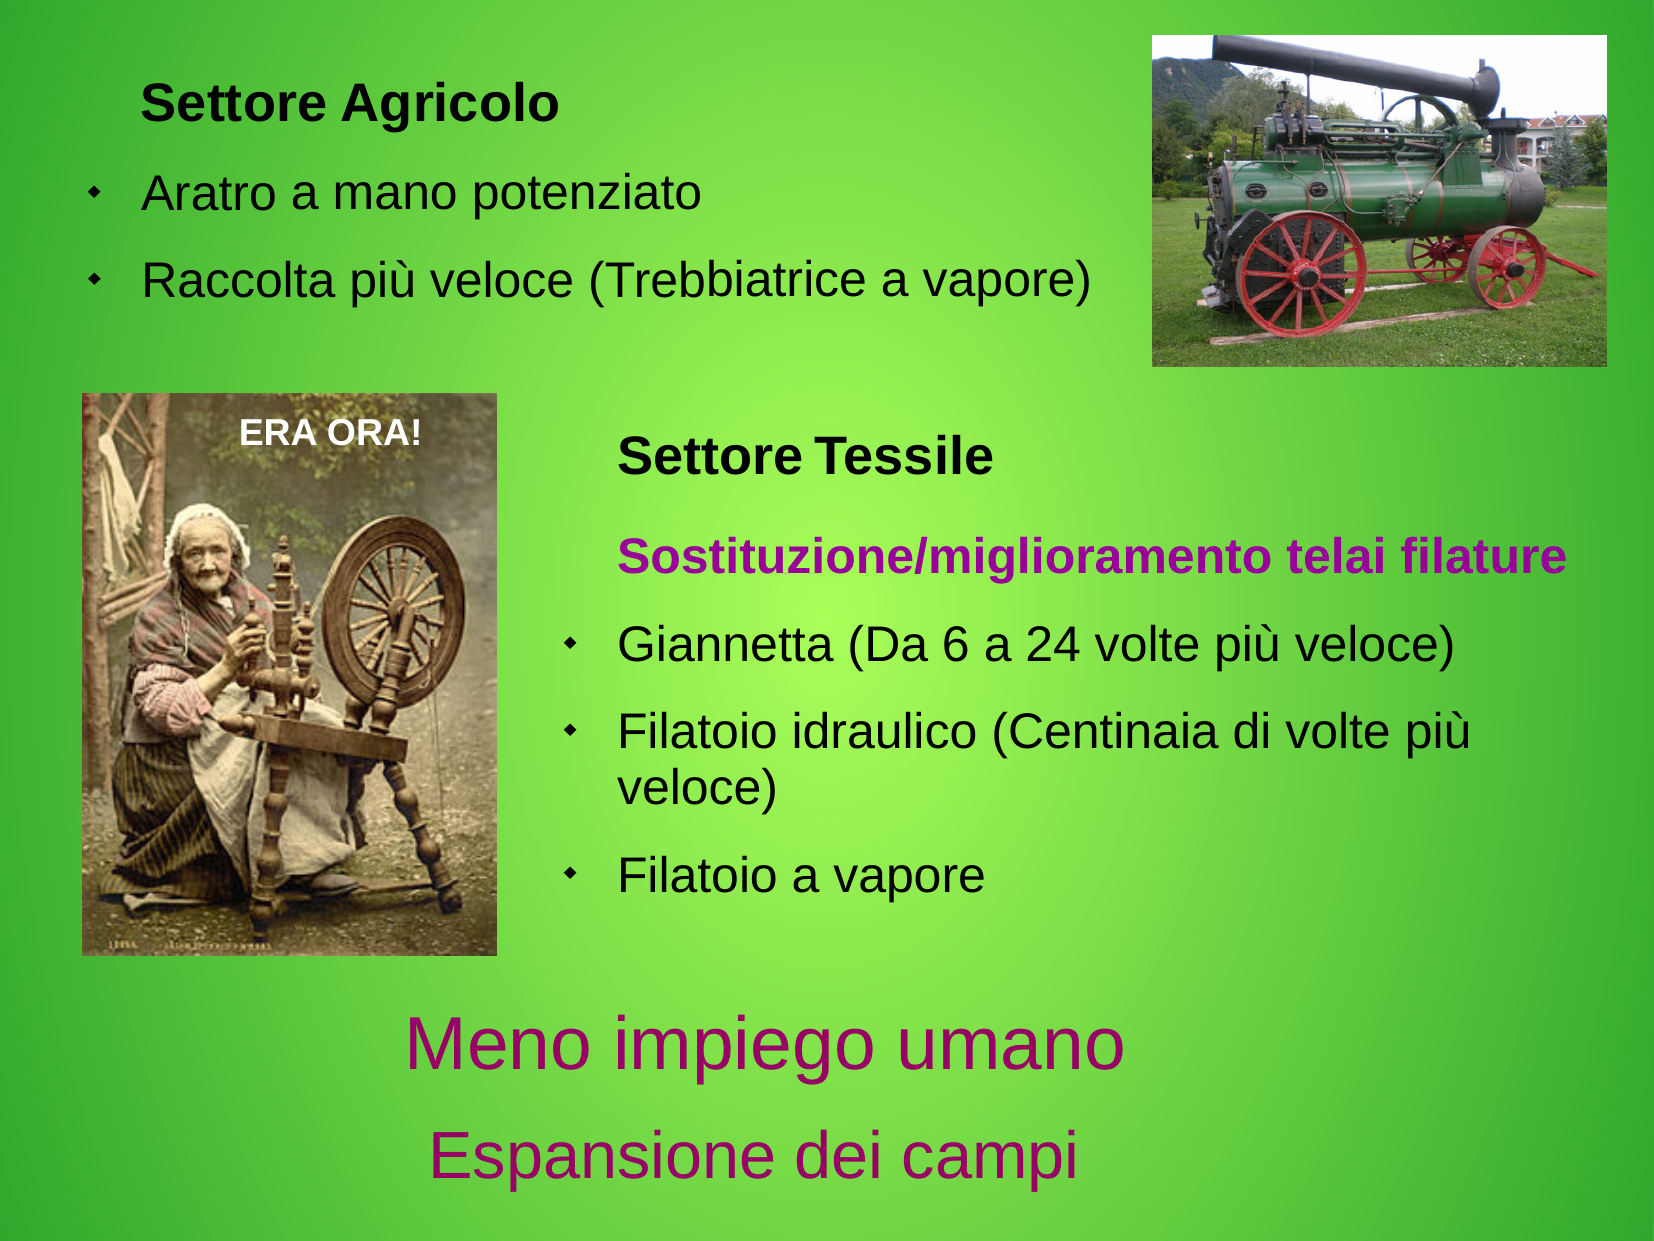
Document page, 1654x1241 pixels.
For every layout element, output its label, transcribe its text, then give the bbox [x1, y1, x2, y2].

text_box Settore Tessile Sostituzione/miglioramento telai filature Giannetta (Da 6 a 24 volte più veloce) Filatoio idraulico (Centinaia di volte più veloce) Filatoio a vapore [531, 418, 1619, 969]
picture [82, 393, 497, 956]
picture [1152, 35, 1607, 367]
list Settore Agricolo Aratro a mano potenziato Raccolta più veloce (Trebbiatrice a vapore) [69, 70, 1123, 380]
text_box Espansione dei campi [377, 1110, 1312, 1217]
text_box ERA ORA! [129, 404, 532, 461]
text_box Meno impiego umano [354, 994, 1217, 1111]
